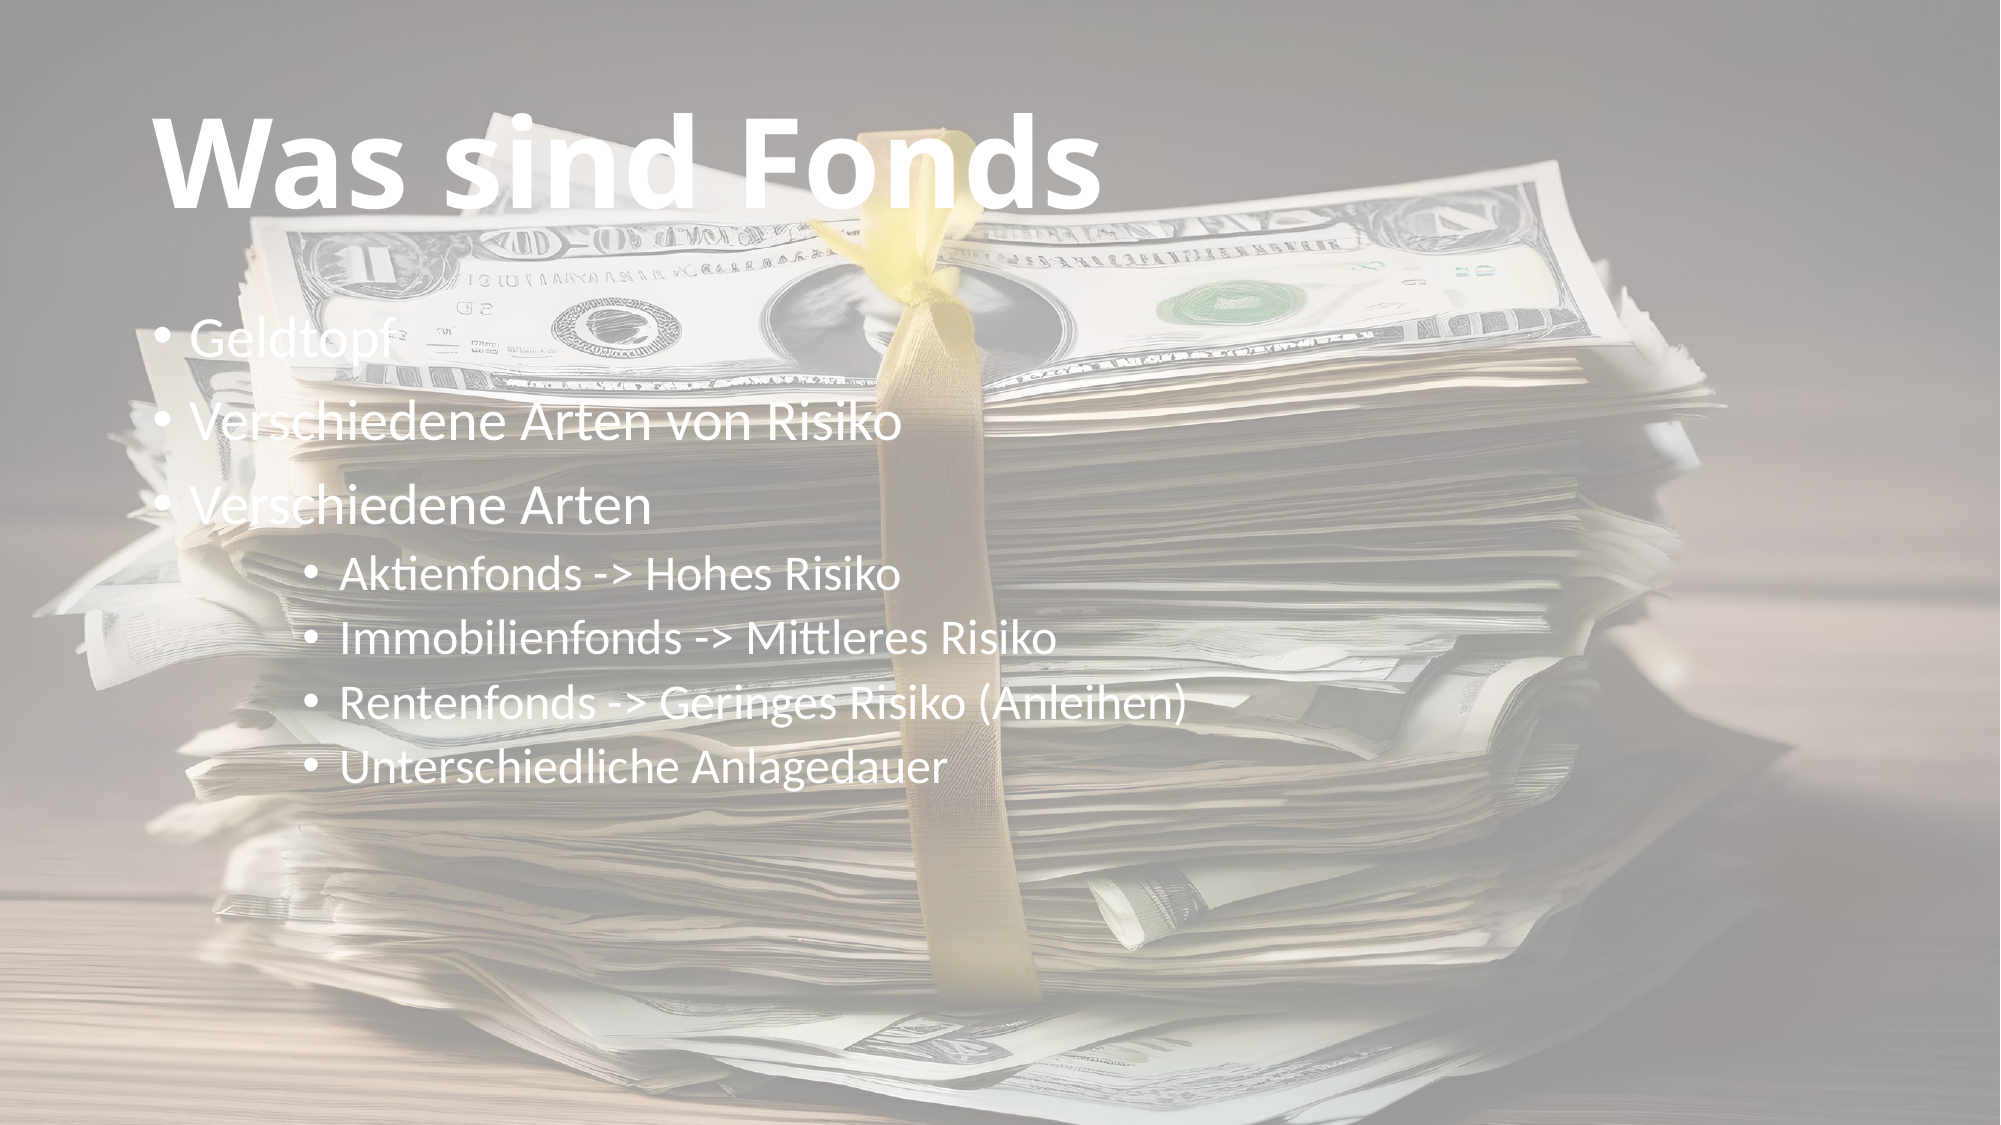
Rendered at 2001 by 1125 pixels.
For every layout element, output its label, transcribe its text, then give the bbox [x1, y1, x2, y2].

picture [0, 0, 2000, 1125]
list Geldtopf Verschiedene Arten von Risiko Verschiedene Arten Aktienfonds -> Hohes Risiko Immobilienfonds -> Mittleres Risiko Rentenfonds -> Geringes Risiko (Anleihen) Unterschiedliche Anlagedauer [137, 299, 1863, 1014]
title Was sind Fonds [137, 59, 1863, 278]
